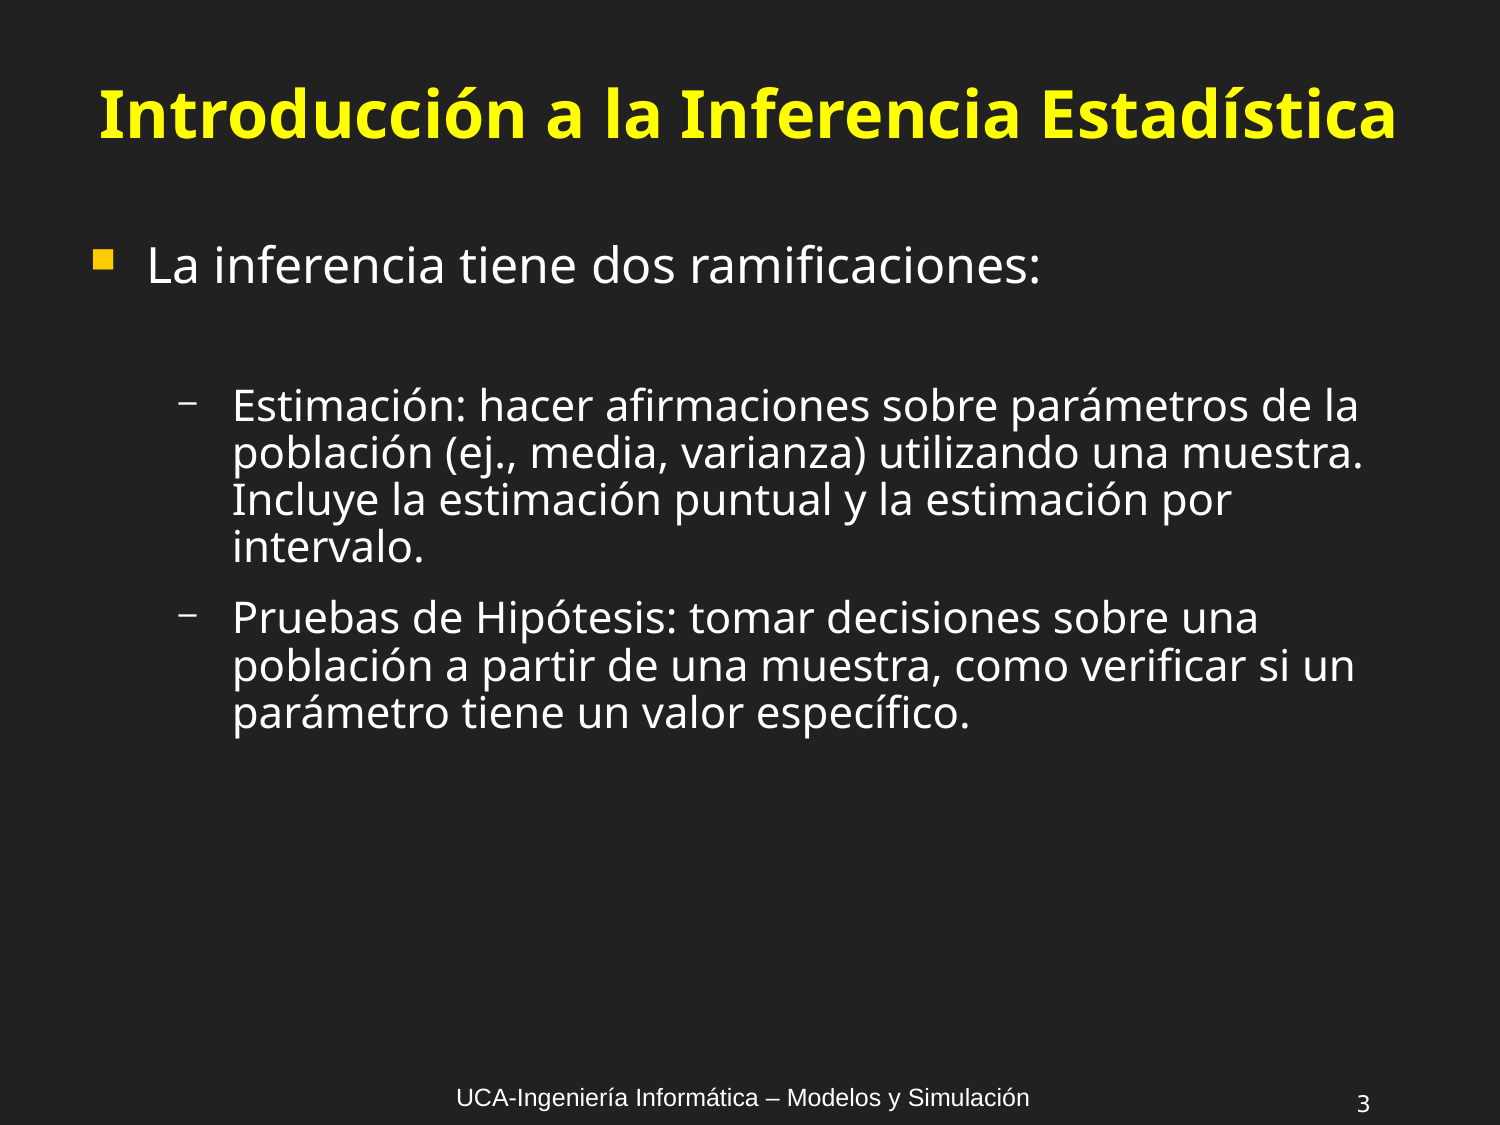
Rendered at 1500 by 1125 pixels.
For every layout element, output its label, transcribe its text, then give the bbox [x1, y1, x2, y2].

title Introducción a la Inferencia Estadística [75, 37, 1426, 188]
list La inferencia tiene dos ramificaciones: Estimación: hacer afirmaciones sobre parámetros de la población (ej., media, varianza) utilizando una muestra. Incluye la estimación puntual y la estimación por intervalo. Pruebas de Hipótesis: tomar decisiones sobre una población a partir de una muestra, como verificar si un parámetro tiene un valor específico. [75, 232, 1426, 1051]
